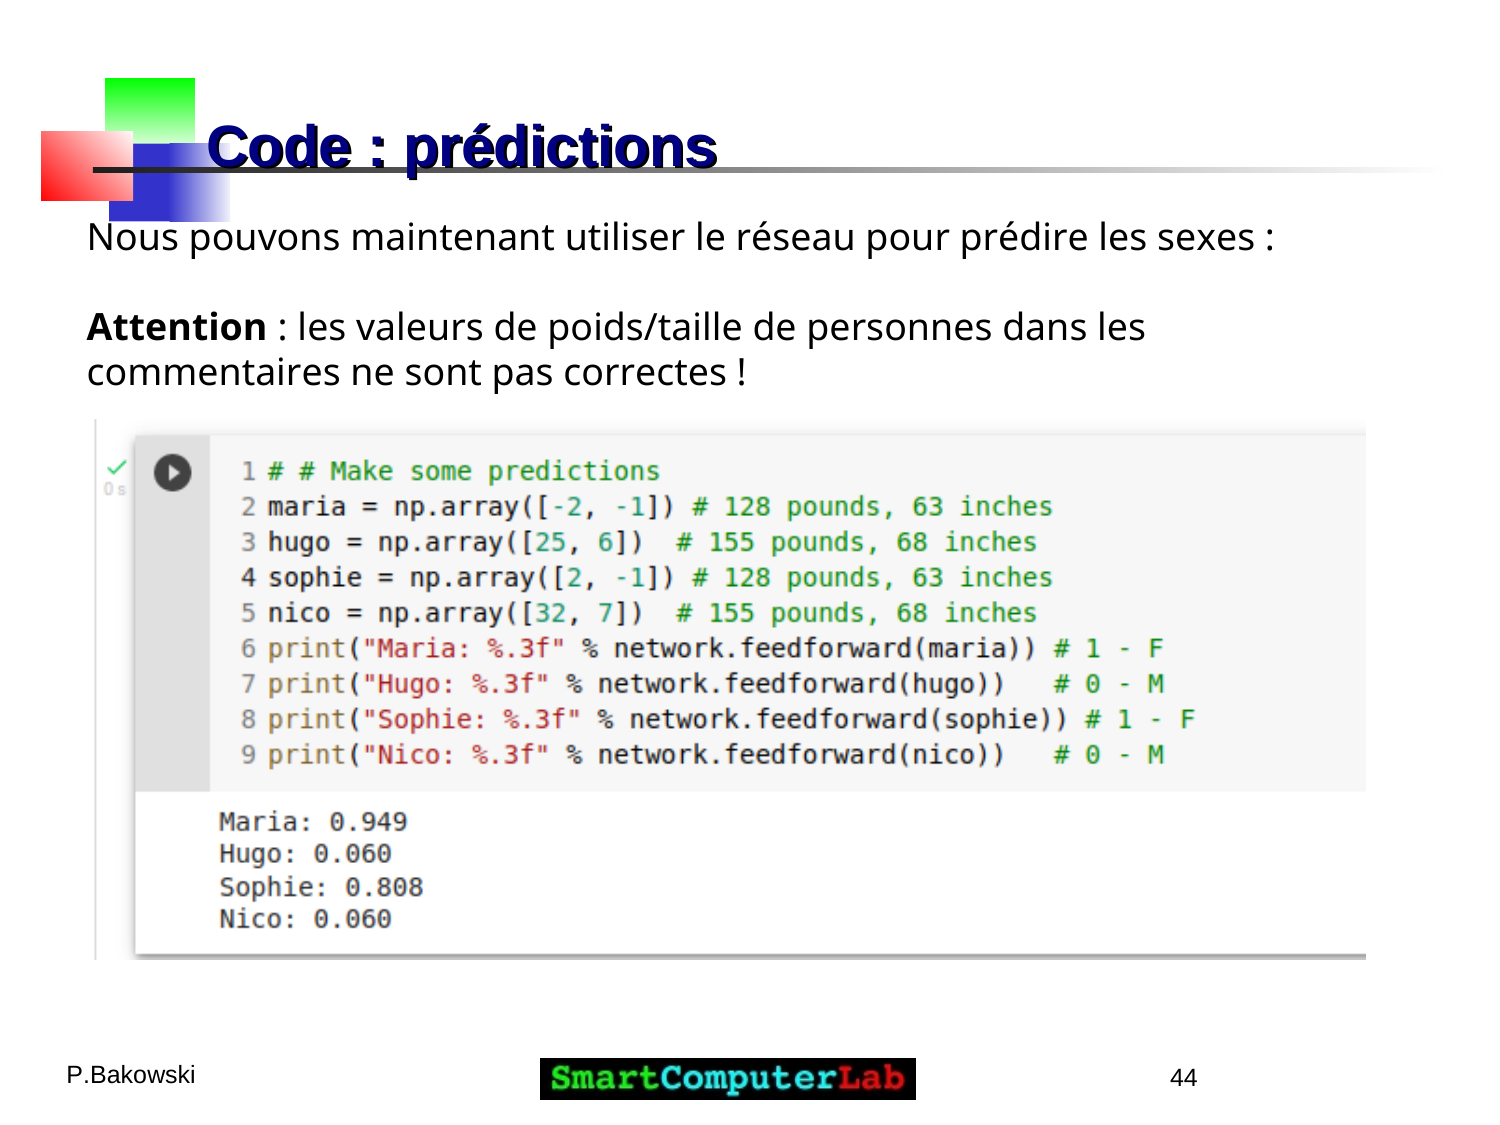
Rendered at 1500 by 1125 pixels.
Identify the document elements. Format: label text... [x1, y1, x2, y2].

title Code : prédictions [191, 30, 1456, 186]
picture [540, 1058, 916, 1100]
text_box Nous pouvons maintenant utiliser le réseau pour prédire les sexes : Attention : les valeurs de poids/taille de personnes dans les commentaires ne sont pas correctes ! [71, 205, 1362, 401]
picture [93, 419, 1366, 961]
